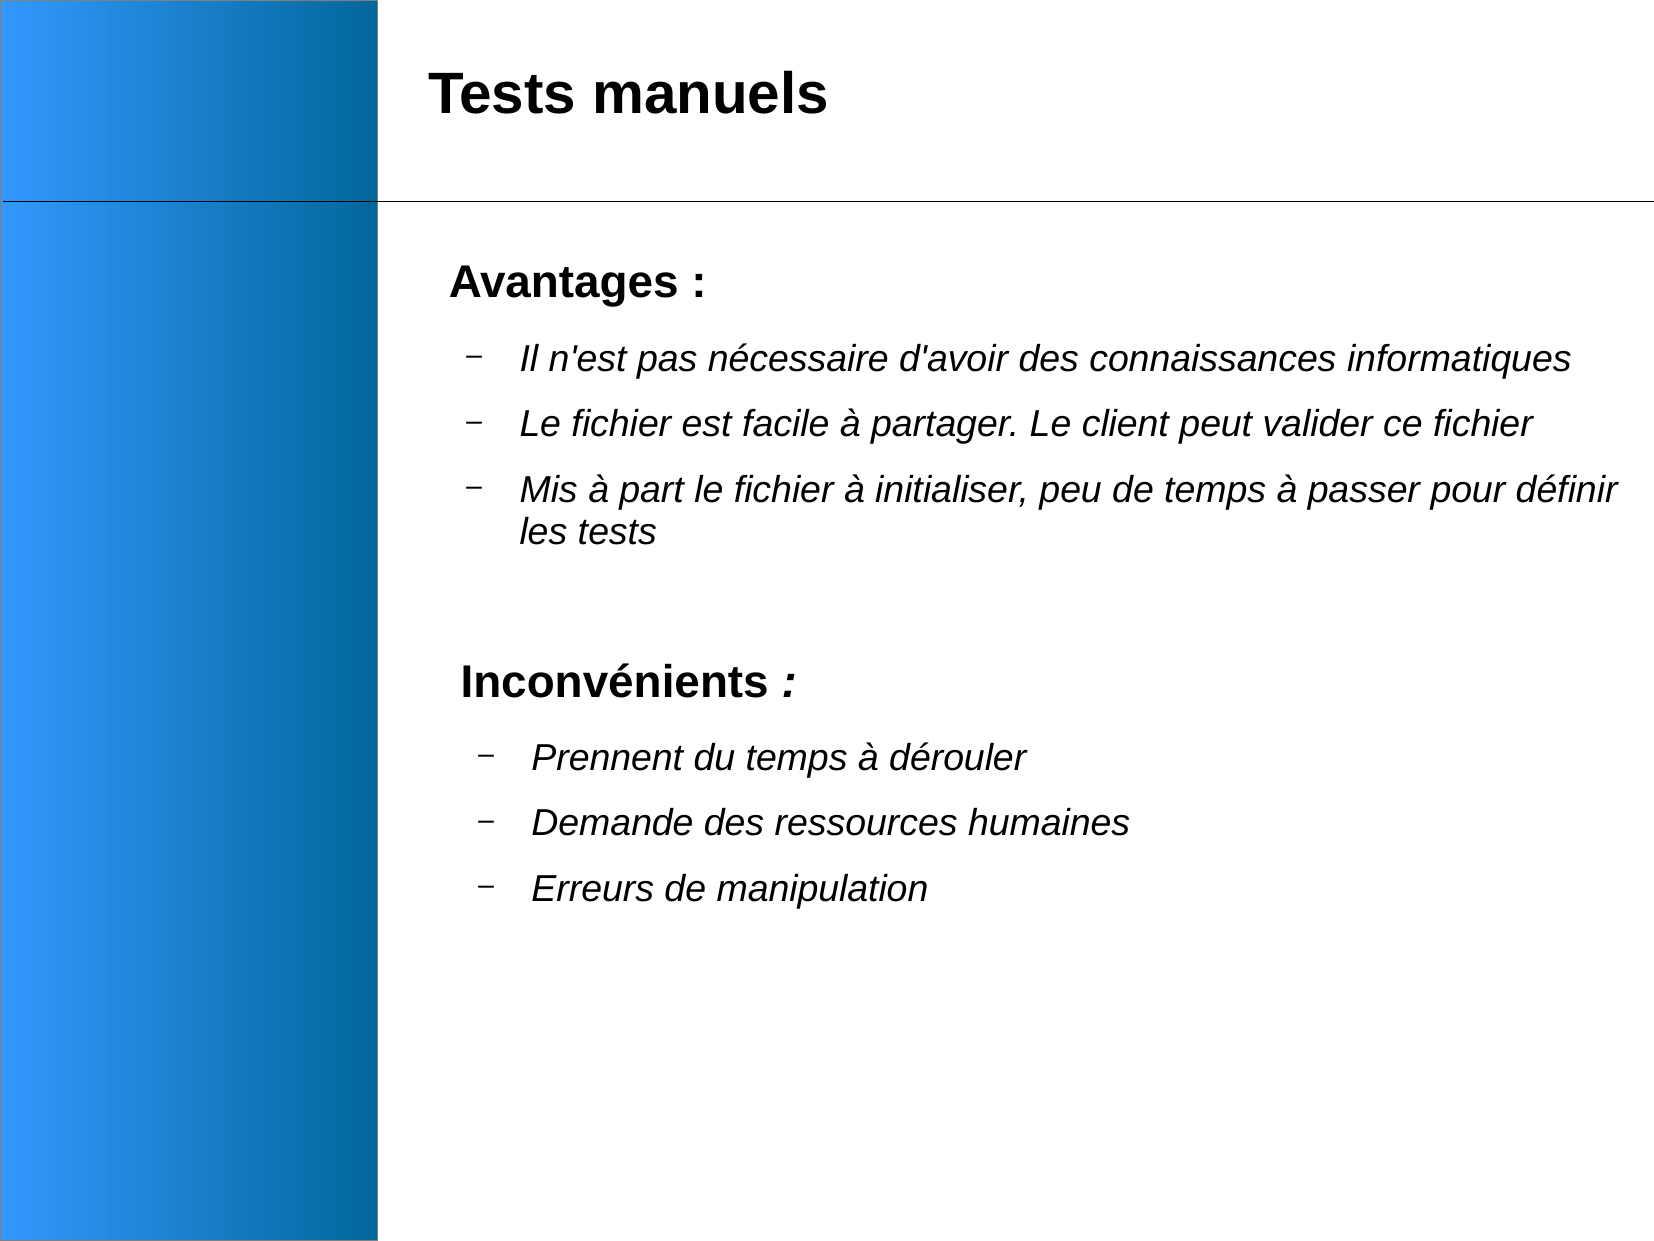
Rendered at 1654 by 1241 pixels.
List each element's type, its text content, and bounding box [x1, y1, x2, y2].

list Inconvénients : Prennent du temps à dérouler Demande des ressources humaines Erreurs de manipulation [389, 655, 1642, 983]
text_box Tests manuels [413, 52, 1371, 201]
text_box [0, 0, 378, 1241]
list Avantages : Il n'est pas nécessaire d'avoir des connaissances informatiques Le fichier est facile à partager. Le client peut valider ce fichier Mis à part le fichier à initialiser, peu de temps à passer pour définir les tests [378, 256, 1630, 584]
